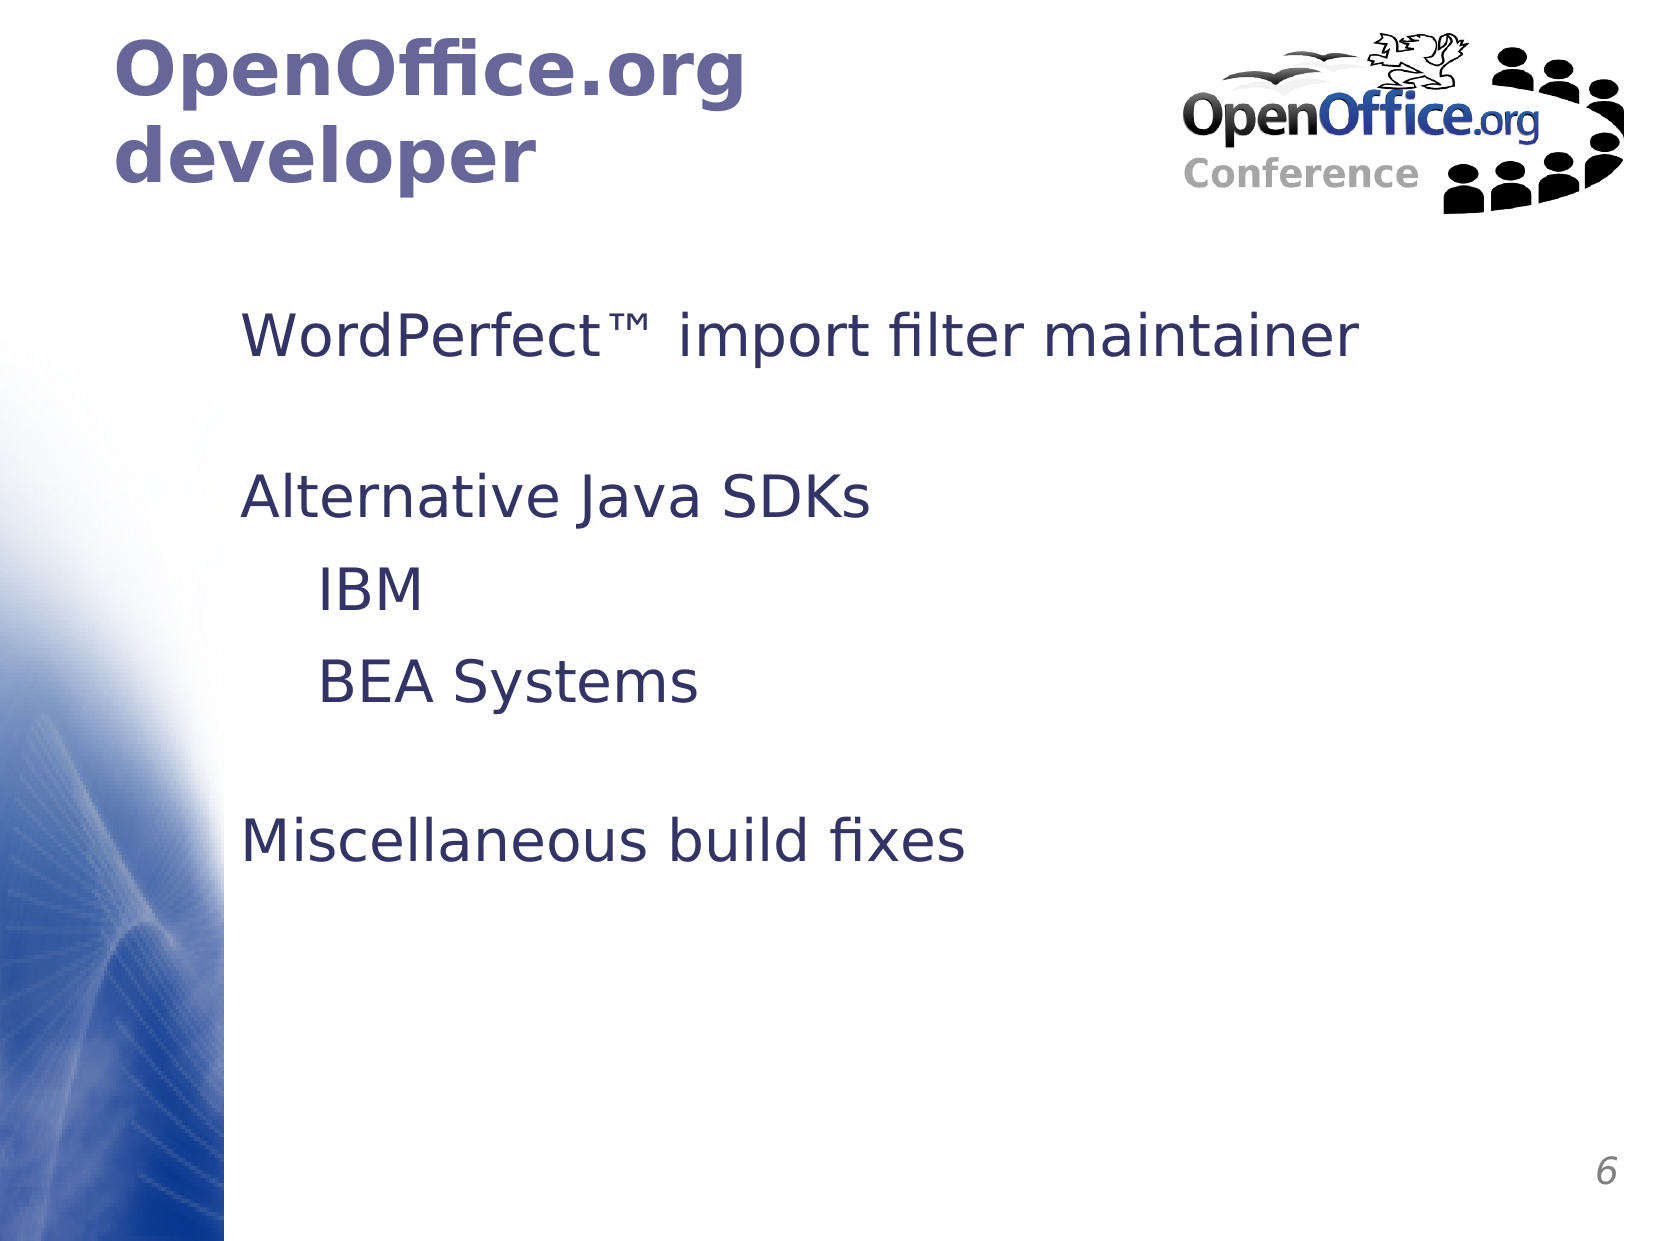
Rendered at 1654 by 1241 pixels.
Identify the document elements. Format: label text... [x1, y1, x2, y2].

title OpenOffice.org developer [24, 25, 987, 201]
list WordPerfect™ import filter maintainer Alternative Java SDKs IBM BEA Systems Miscellaneous build fixes [223, 302, 1619, 1133]
picture [1183, 33, 1624, 214]
picture [0, 0, 224, 1241]
